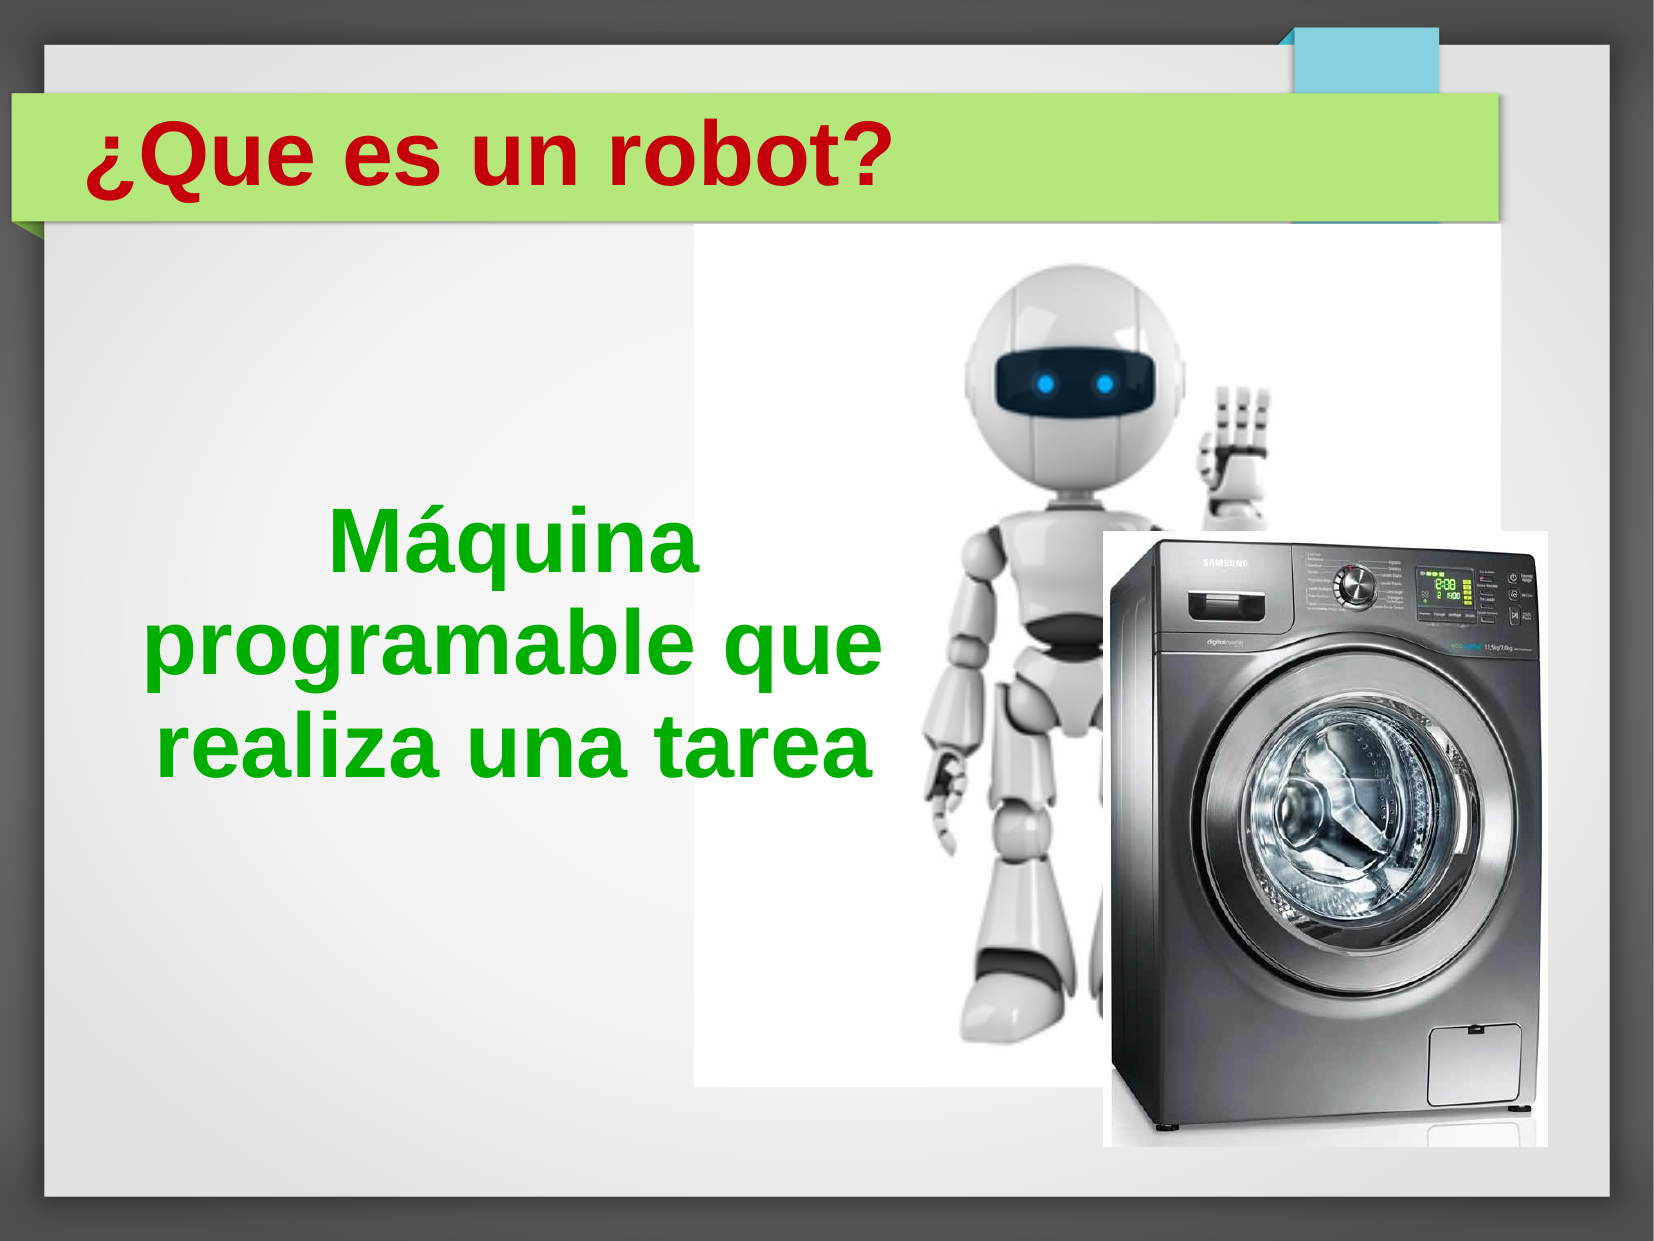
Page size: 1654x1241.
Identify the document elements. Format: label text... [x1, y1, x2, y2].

title ¿Que es un robot? [82, 94, 1264, 213]
text_box Máquina programable que realiza una tarea [82, 283, 945, 1003]
picture [0, 0, 1654, 1241]
